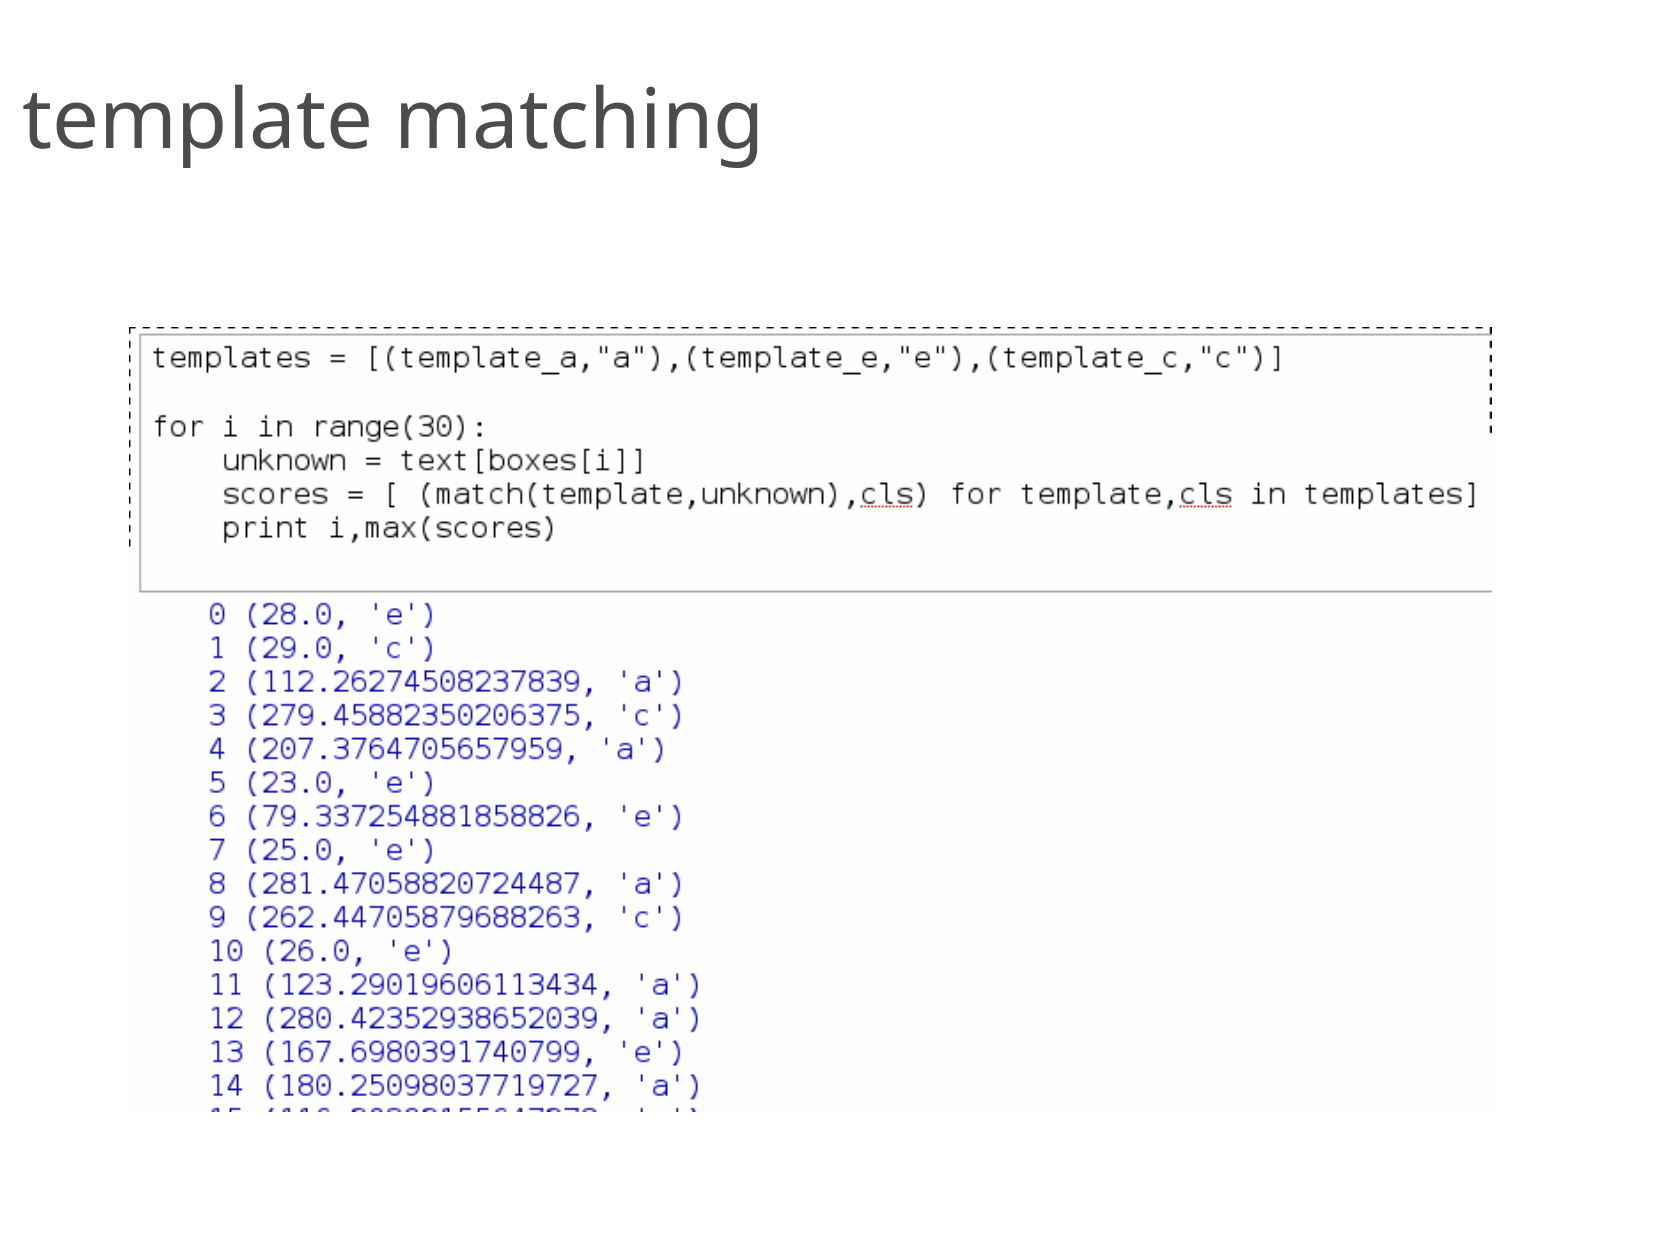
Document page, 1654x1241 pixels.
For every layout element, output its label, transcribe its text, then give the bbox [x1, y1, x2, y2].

title template matching [22, 26, 1654, 205]
picture [129, 327, 1492, 1112]
